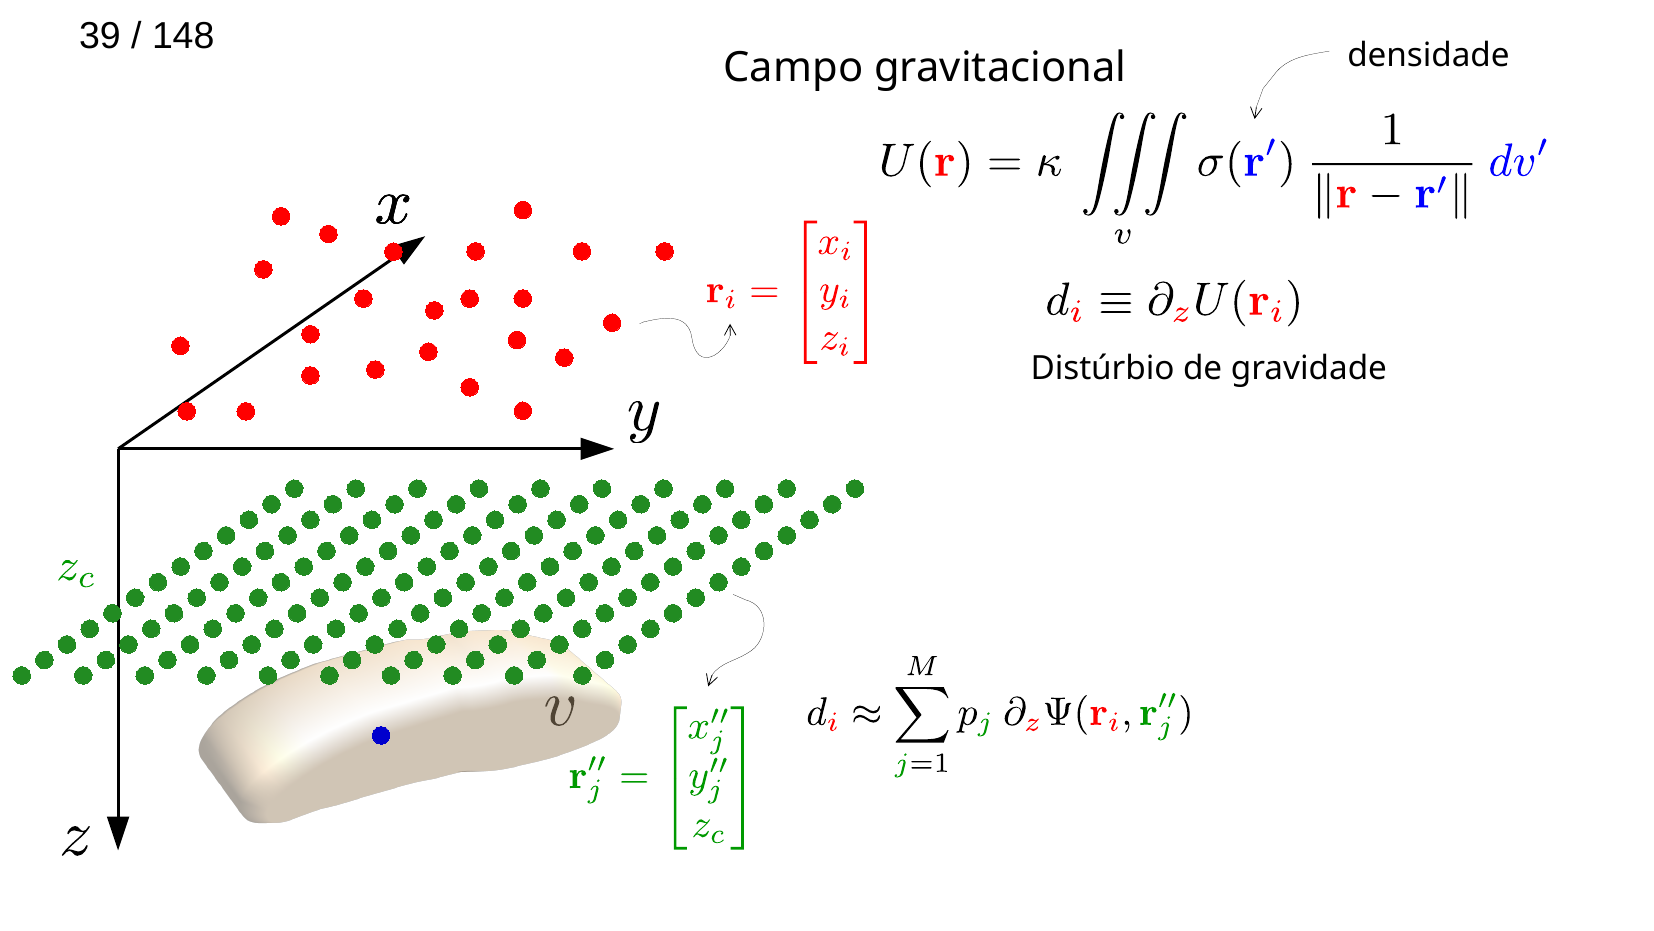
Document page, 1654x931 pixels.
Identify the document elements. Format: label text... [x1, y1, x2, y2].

text_box [343, 651, 361, 669]
text_box [103, 604, 122, 623]
text_box [417, 557, 436, 576]
text_box [596, 651, 614, 669]
text_box [846, 479, 864, 498]
text_box [470, 479, 488, 498]
text_box [557, 588, 575, 607]
text_box [755, 495, 773, 514]
text_box [514, 401, 532, 420]
text_box [693, 495, 712, 514]
text_box [379, 542, 397, 560]
text_box [618, 588, 637, 607]
text_box [385, 495, 404, 514]
text_box [317, 542, 336, 560]
text_box [349, 604, 368, 623]
text_box [755, 542, 773, 560]
text_box [586, 526, 605, 545]
text_box [384, 242, 403, 261]
text_box [288, 604, 306, 623]
text_box [440, 542, 459, 560]
text_box [716, 479, 734, 498]
text_box [365, 635, 384, 654]
text_box [486, 510, 504, 529]
text_box [327, 619, 345, 638]
text_box [595, 604, 614, 623]
text_box [460, 289, 479, 308]
text_box [531, 479, 550, 498]
text_box [356, 557, 375, 576]
text_box [466, 651, 485, 669]
text_box [664, 557, 682, 576]
text_box [58, 635, 76, 654]
text_box [165, 604, 183, 623]
picture [806, 656, 1194, 778]
text_box [427, 635, 446, 654]
text_box [372, 588, 391, 607]
text_box [527, 651, 546, 669]
text_box [550, 635, 569, 654]
text_box [388, 619, 407, 638]
text_box [259, 666, 277, 685]
text_box [593, 479, 611, 498]
text_box [419, 342, 438, 361]
text_box [366, 360, 385, 379]
text_box [340, 526, 359, 545]
text_box [570, 495, 589, 514]
text_box [508, 495, 527, 514]
text_box [709, 526, 728, 545]
text_box [249, 588, 268, 607]
text_box [210, 573, 229, 592]
text_box [511, 619, 530, 638]
text_box [573, 242, 591, 261]
text_box [518, 573, 537, 592]
text_box [488, 635, 507, 654]
text_box [265, 619, 284, 638]
text_box [126, 588, 145, 607]
text_box [181, 635, 199, 654]
text_box [777, 526, 796, 545]
text_box [324, 495, 342, 514]
text_box <number> / 148 [0, 0, 240, 71]
text_box [301, 510, 320, 529]
text_box [670, 510, 689, 529]
text_box [709, 573, 728, 592]
text_box [466, 242, 485, 261]
text_box [641, 573, 660, 592]
text_box [256, 542, 274, 560]
text_box [217, 526, 235, 545]
text_box [408, 479, 427, 498]
text_box [272, 573, 290, 592]
text_box [641, 619, 660, 638]
text_box [800, 510, 819, 529]
text_box [443, 666, 462, 685]
text_box [460, 378, 479, 397]
text_box [463, 526, 482, 545]
picture [374, 194, 413, 224]
text_box [272, 207, 290, 226]
text_box [472, 604, 491, 623]
text_box [654, 479, 673, 498]
text_box [363, 510, 381, 529]
text_box [555, 348, 574, 367]
text_box [631, 495, 650, 514]
text_box [158, 651, 177, 669]
text_box [505, 666, 523, 685]
text_box [602, 557, 621, 576]
text_box [502, 542, 520, 560]
text_box [382, 666, 400, 685]
text_box [171, 336, 190, 355]
picture [1043, 278, 1306, 329]
text_box [177, 402, 196, 421]
text_box [686, 588, 705, 607]
text_box [563, 542, 582, 560]
text_box [541, 557, 559, 576]
text_box [609, 510, 627, 529]
text_box [285, 479, 304, 498]
text_box [346, 479, 365, 498]
text_box [411, 604, 430, 623]
text_box [354, 289, 373, 308]
text_box [618, 635, 637, 654]
text_box [149, 573, 167, 592]
text_box [319, 225, 338, 243]
text_box [171, 557, 190, 576]
text_box [242, 635, 261, 654]
text_box [655, 242, 674, 261]
text_box [479, 557, 498, 576]
text_box [447, 495, 466, 514]
text_box [777, 479, 796, 498]
text_box [425, 301, 444, 320]
text_box [97, 651, 115, 669]
text_box [648, 526, 666, 545]
text_box [525, 526, 543, 545]
text_box [434, 588, 452, 607]
picture [56, 560, 95, 588]
text_box [450, 619, 468, 638]
text_box [732, 557, 751, 576]
text_box [278, 526, 297, 545]
text_box [686, 542, 705, 560]
text_box [424, 510, 443, 529]
text_box [333, 573, 352, 592]
text_box [119, 635, 138, 654]
text_box [513, 289, 532, 308]
text_box [664, 604, 682, 623]
text_box [495, 588, 514, 607]
text_box [603, 313, 621, 332]
text_box [304, 635, 323, 654]
text_box [372, 726, 390, 745]
text_box [823, 495, 842, 514]
text_box [579, 573, 598, 592]
text_box [226, 604, 245, 623]
text_box [508, 331, 526, 349]
text_box [573, 666, 592, 685]
text_box [514, 201, 532, 219]
text_box [320, 666, 339, 685]
text_box [80, 619, 99, 638]
text_box [547, 510, 566, 529]
text_box Distúrbio de gravidade [1015, 336, 1380, 388]
text_box [294, 557, 313, 576]
text_box [142, 619, 161, 638]
text_box [401, 526, 420, 545]
text_box [301, 366, 320, 385]
text_box [35, 651, 54, 669]
text_box [240, 510, 258, 529]
text_box densidade [1332, 23, 1521, 76]
text_box [197, 666, 216, 685]
text_box [74, 666, 93, 685]
text_box [187, 588, 206, 607]
text_box [254, 260, 273, 279]
picture [59, 826, 93, 856]
text_box [203, 619, 222, 638]
text_box [236, 402, 255, 421]
text_box [233, 557, 252, 576]
text_box [301, 325, 320, 344]
text_box [456, 573, 475, 592]
text_box [12, 666, 31, 685]
text_box [310, 588, 329, 607]
text_box [404, 651, 423, 669]
text_box [220, 651, 238, 669]
picture [566, 704, 759, 852]
text_box [281, 651, 300, 669]
text_box [135, 666, 154, 685]
picture [626, 401, 662, 443]
text_box [262, 495, 281, 514]
text_box [395, 573, 413, 592]
text_box [573, 619, 592, 638]
text_box [194, 542, 213, 560]
picture [704, 112, 1548, 366]
text_box [534, 604, 553, 623]
text_box [625, 542, 644, 560]
text_box [732, 510, 751, 529]
text_box Campo gravitacional [708, 29, 1112, 91]
